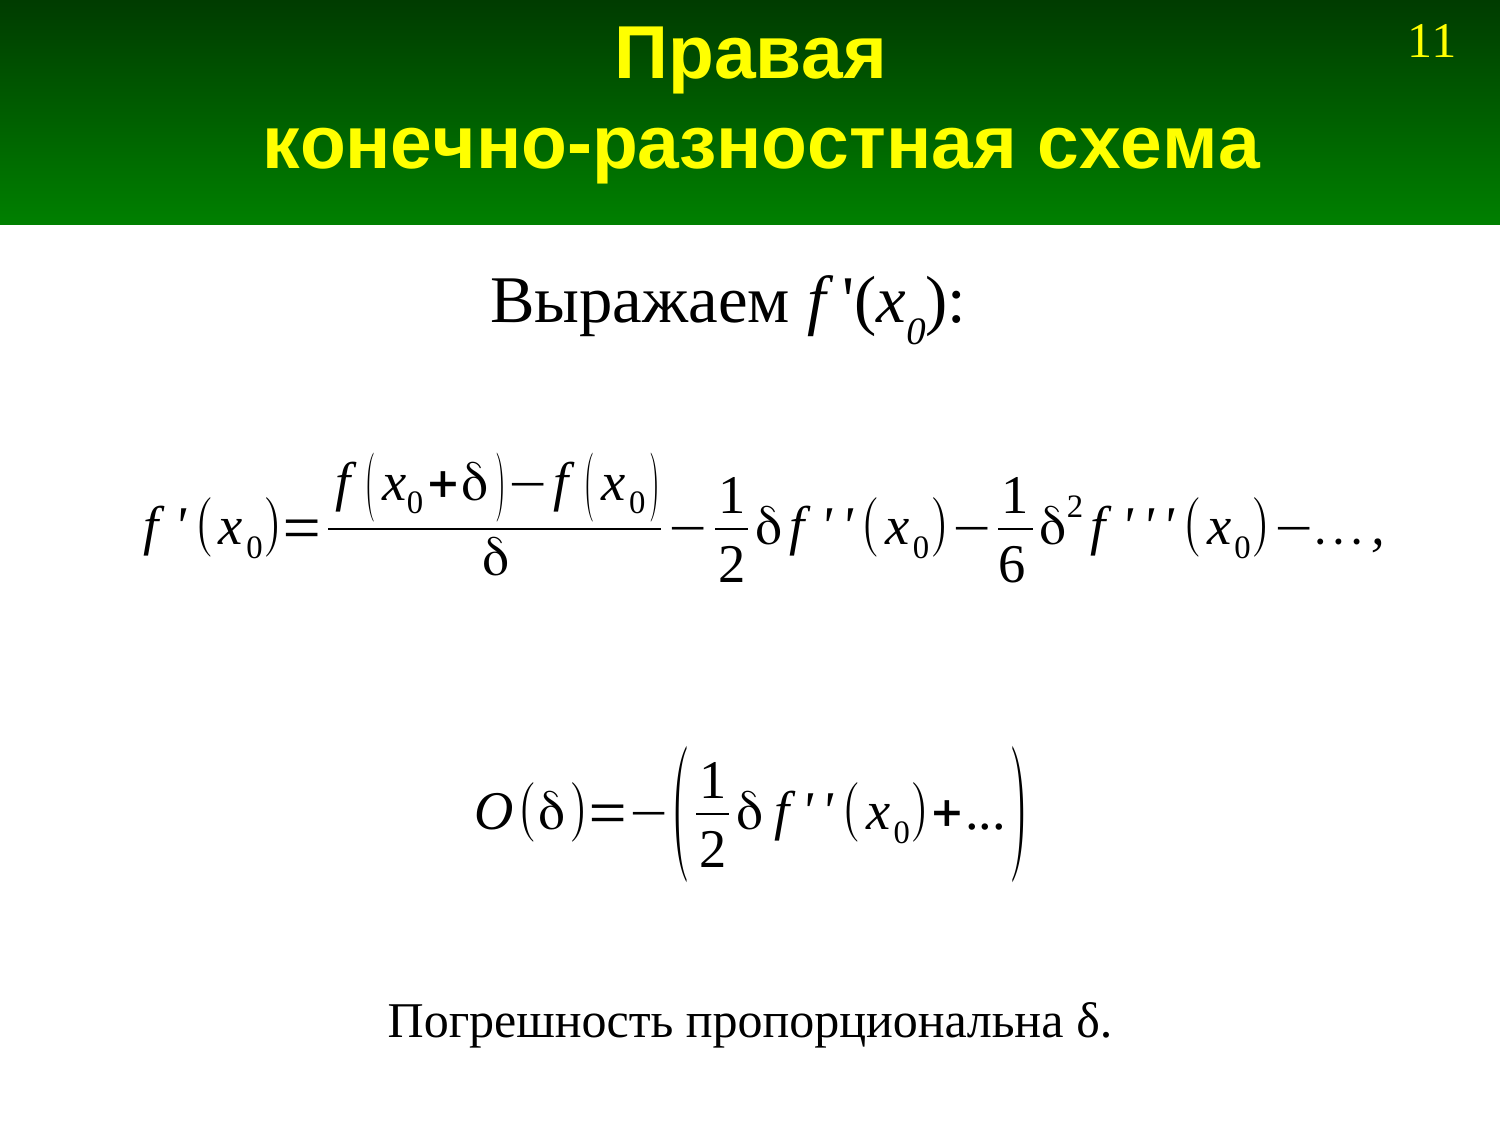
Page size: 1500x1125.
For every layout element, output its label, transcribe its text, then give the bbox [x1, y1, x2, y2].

chart [129, 448, 1397, 593]
chart [460, 744, 1040, 887]
text_box Погрешность пропорциональна δ. [372, 980, 1128, 1056]
title Правая конечно-разностная схема [123, 0, 1399, 192]
text_box Выражаем f '(x0): [475, 248, 1025, 367]
